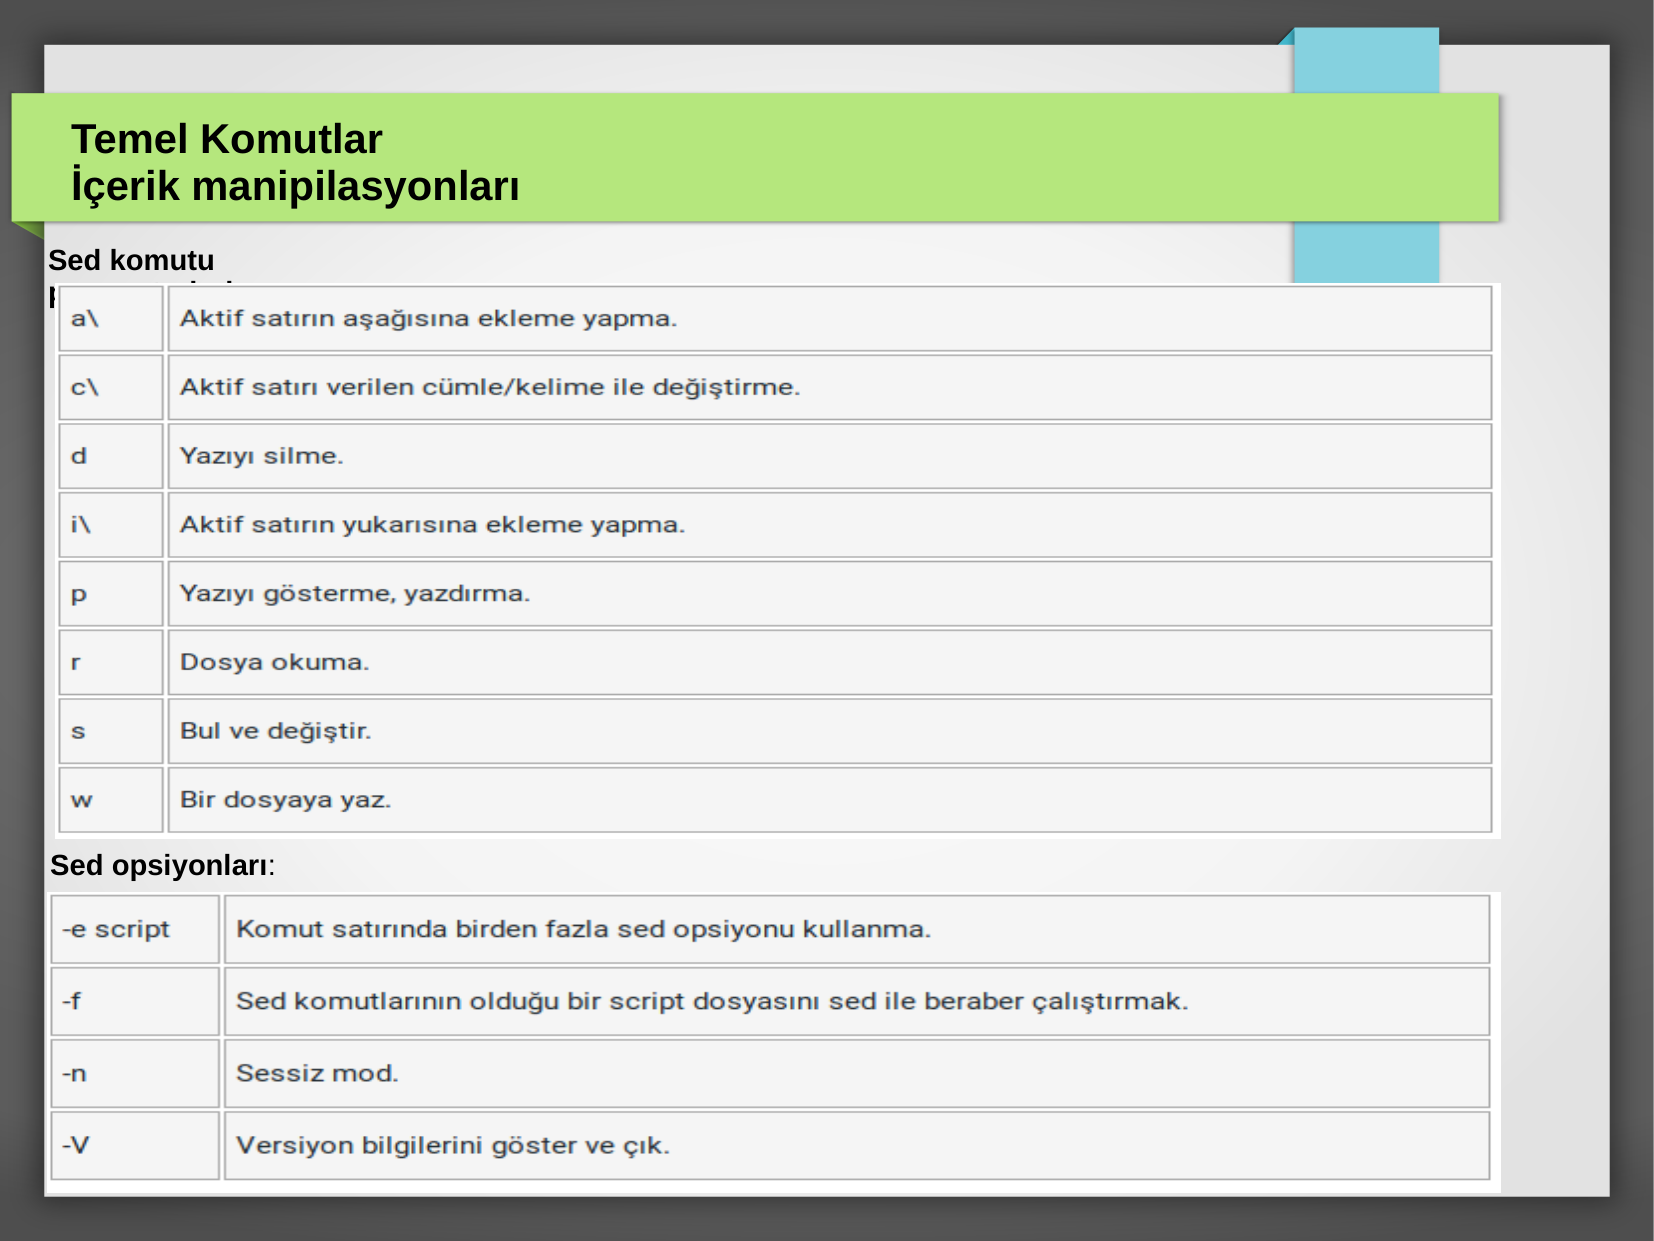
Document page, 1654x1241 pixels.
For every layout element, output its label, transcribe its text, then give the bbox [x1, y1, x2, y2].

text_box Sed komutu parametreleri: [33, 236, 308, 317]
text_box Temel Komutlar İçerik manipilasyonları [56, 108, 638, 263]
picture [0, 0, 1654, 1241]
text_box Sed opsiyonları: [35, 841, 390, 955]
